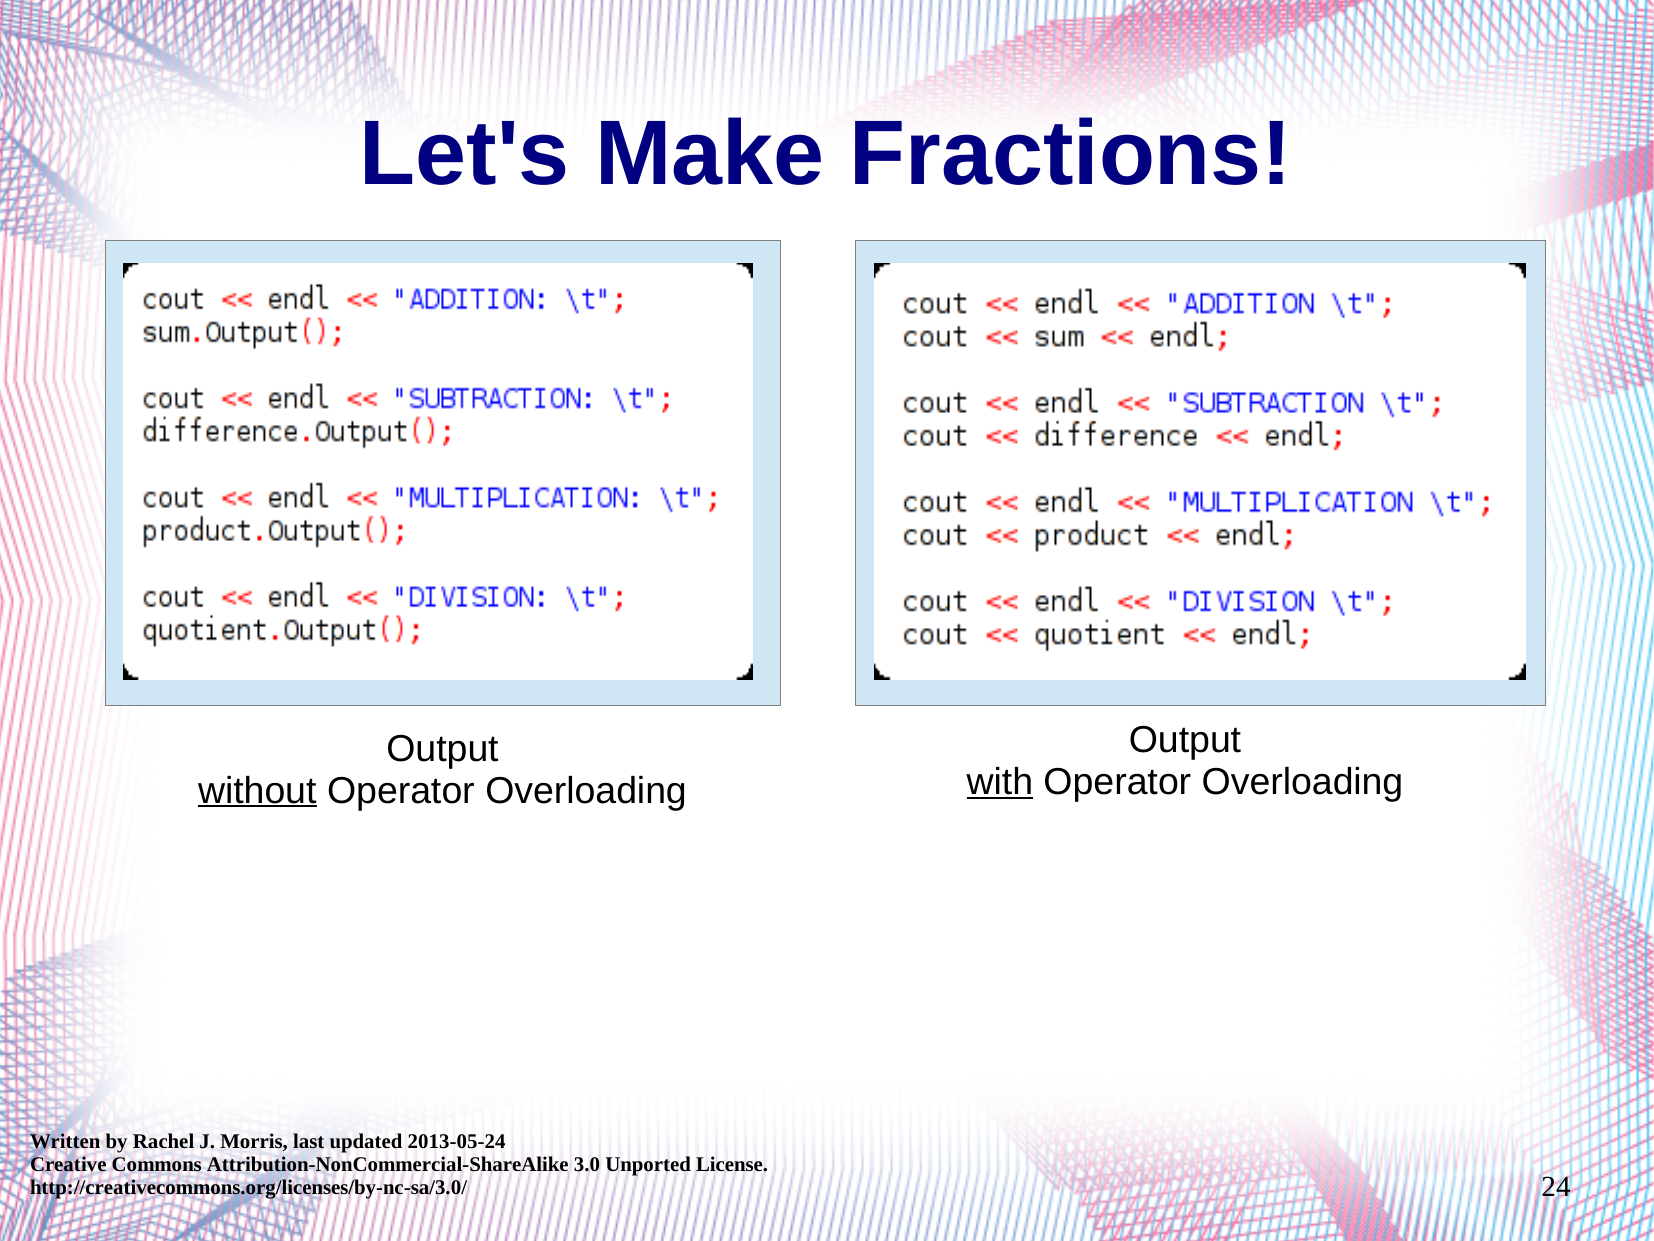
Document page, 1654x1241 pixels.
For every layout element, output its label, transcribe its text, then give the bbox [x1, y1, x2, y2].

picture [0, 0, 1654, 1241]
text_box Output without Operator Overloading [165, 720, 721, 819]
title Let's Make Fractions! [82, 49, 1571, 257]
text_box Output with Operator Overloading [930, 711, 1441, 811]
text_box [855, 257, 1546, 706]
text_box [105, 257, 781, 706]
